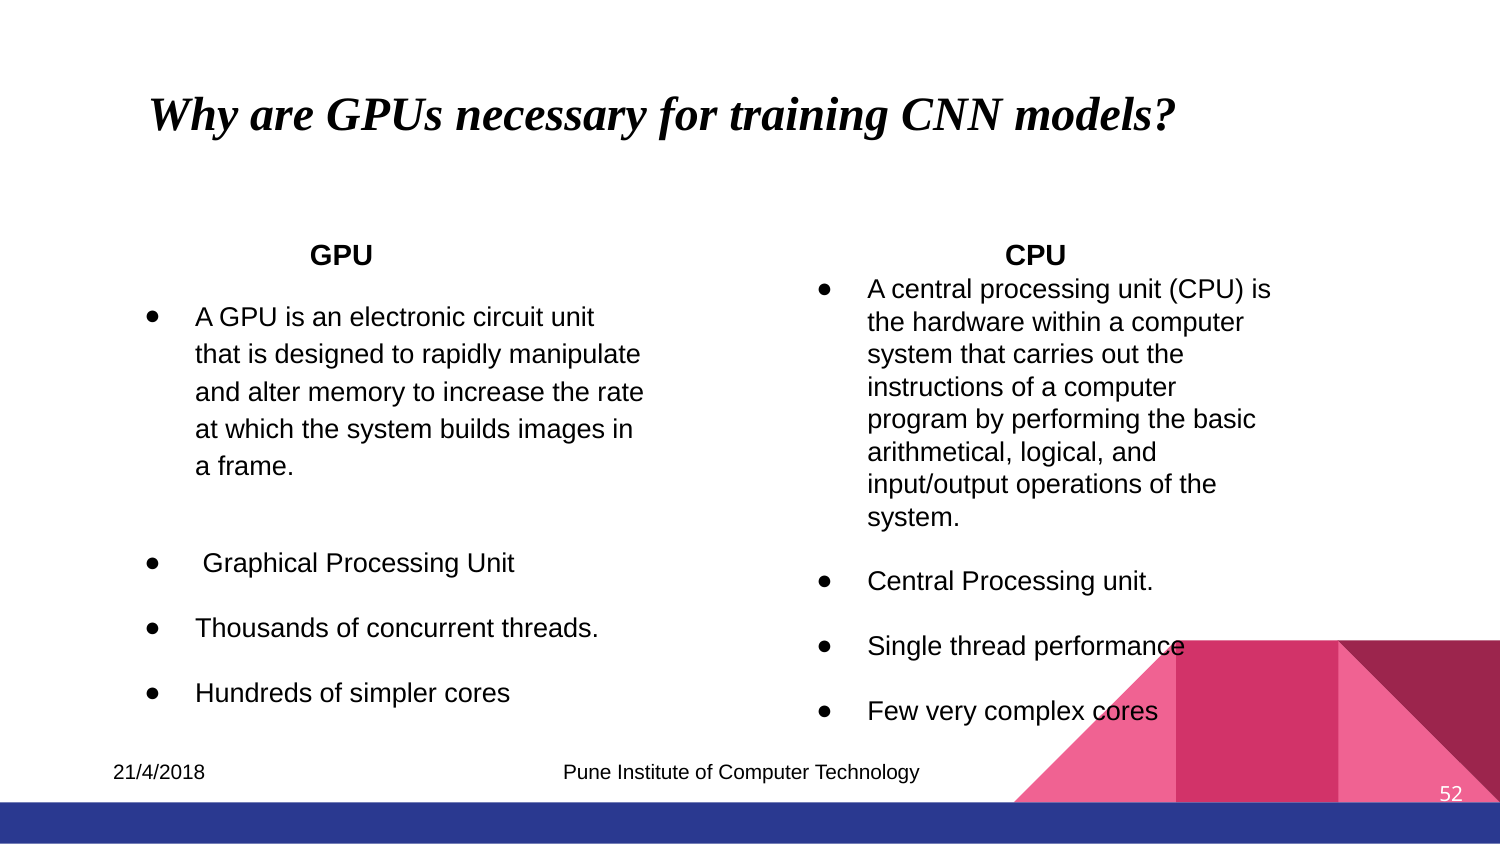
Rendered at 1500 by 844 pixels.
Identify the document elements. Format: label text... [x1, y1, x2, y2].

title Why are GPUs necessary for training CNN models? [51, 67, 1449, 170]
slide_number <number> [1387, 762, 1478, 828]
text_box CPU A central processing unit (CPU) is the hardware within a computer system that carries out the instructions of a computer program by performing the basic arithmetical, logical, and input/output operations of the system. Central Processing unit. Single thread performance Few very complex cores [777, 221, 1295, 756]
text_box GPU A GPU is an electronic circuit unit that is designed to rapidly manipulate and alter memory to increase the rate at which the system builds images in a frame. Graphical Processing Unit Thousands of concurrent threads. Hundreds of simpler cores [105, 221, 660, 756]
